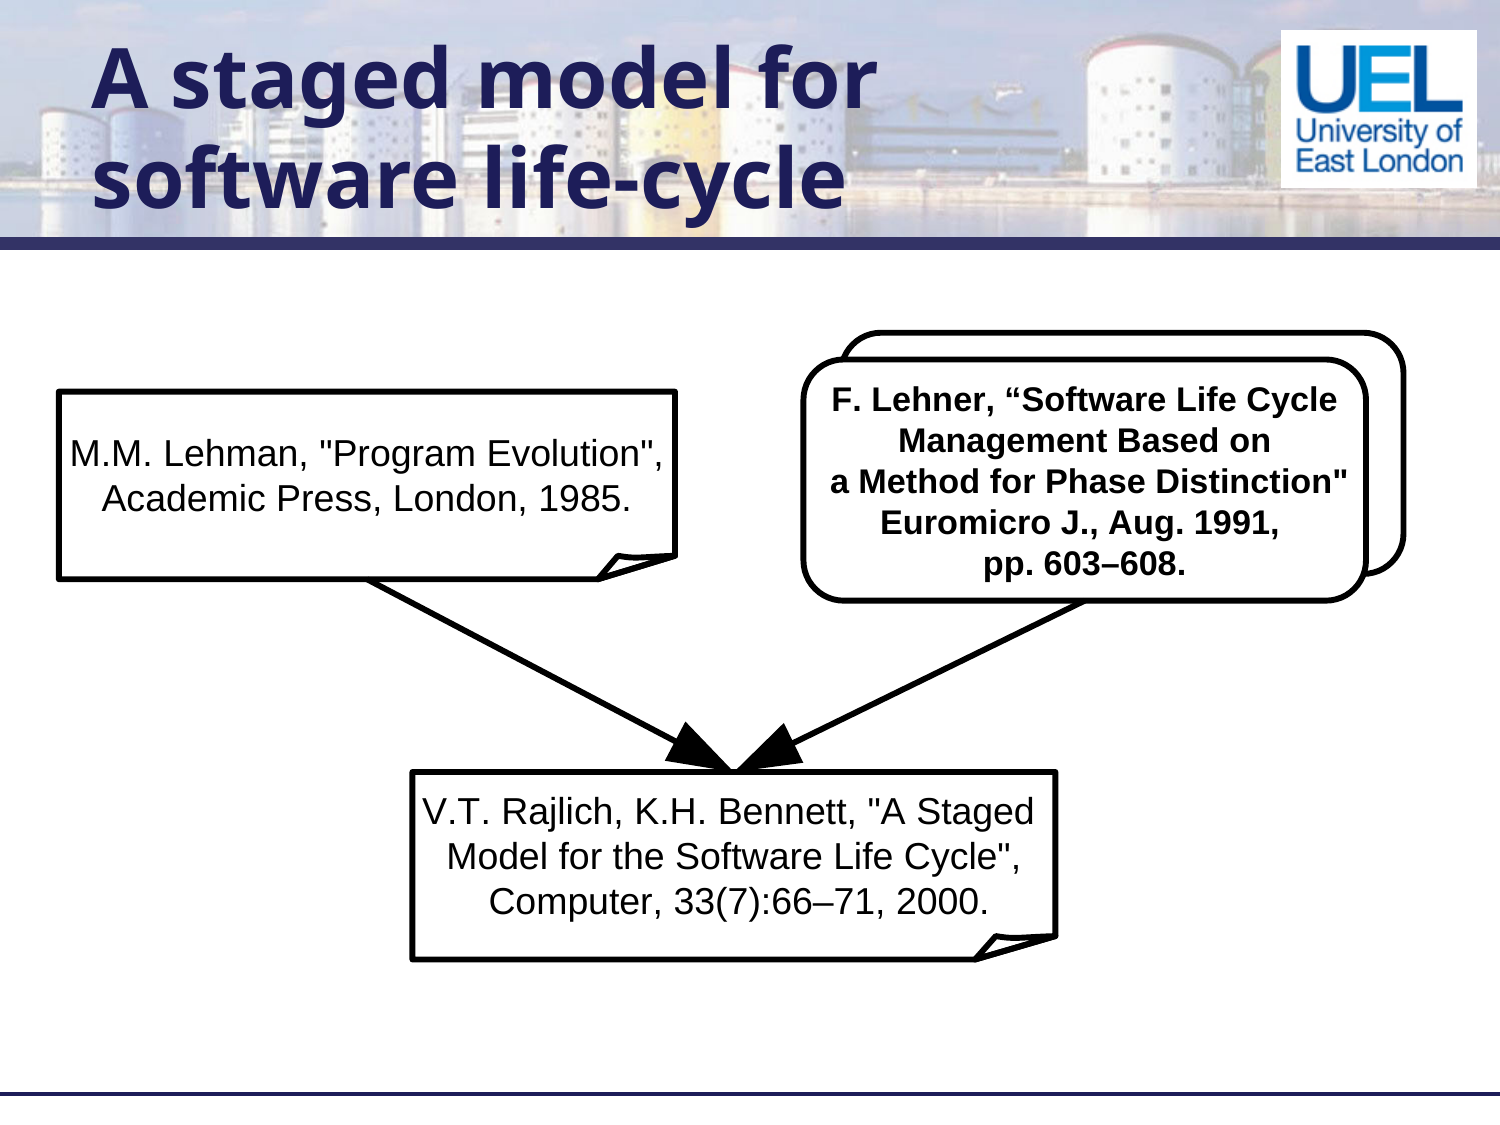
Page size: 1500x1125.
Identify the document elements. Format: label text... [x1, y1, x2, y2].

picture [0, 0, 1500, 237]
text_box M.M. Lehman, "Program Evolution", Academic Press, London, 1985. [58, 391, 676, 580]
title A staged model for software life-cycle [76, 10, 1247, 241]
text_box F. Lehner, “Software Life Cycle Management Based on a Method for Phase Distinction" Euromicro J., Aug. 1991, pp. 603–608. [803, 359, 1367, 601]
text_box V.T. Rajlich, K.H. Bennett, "A Staged Model for the Software Life Cycle", Computer, 33(7):66–71, 2000. [412, 771, 1056, 960]
